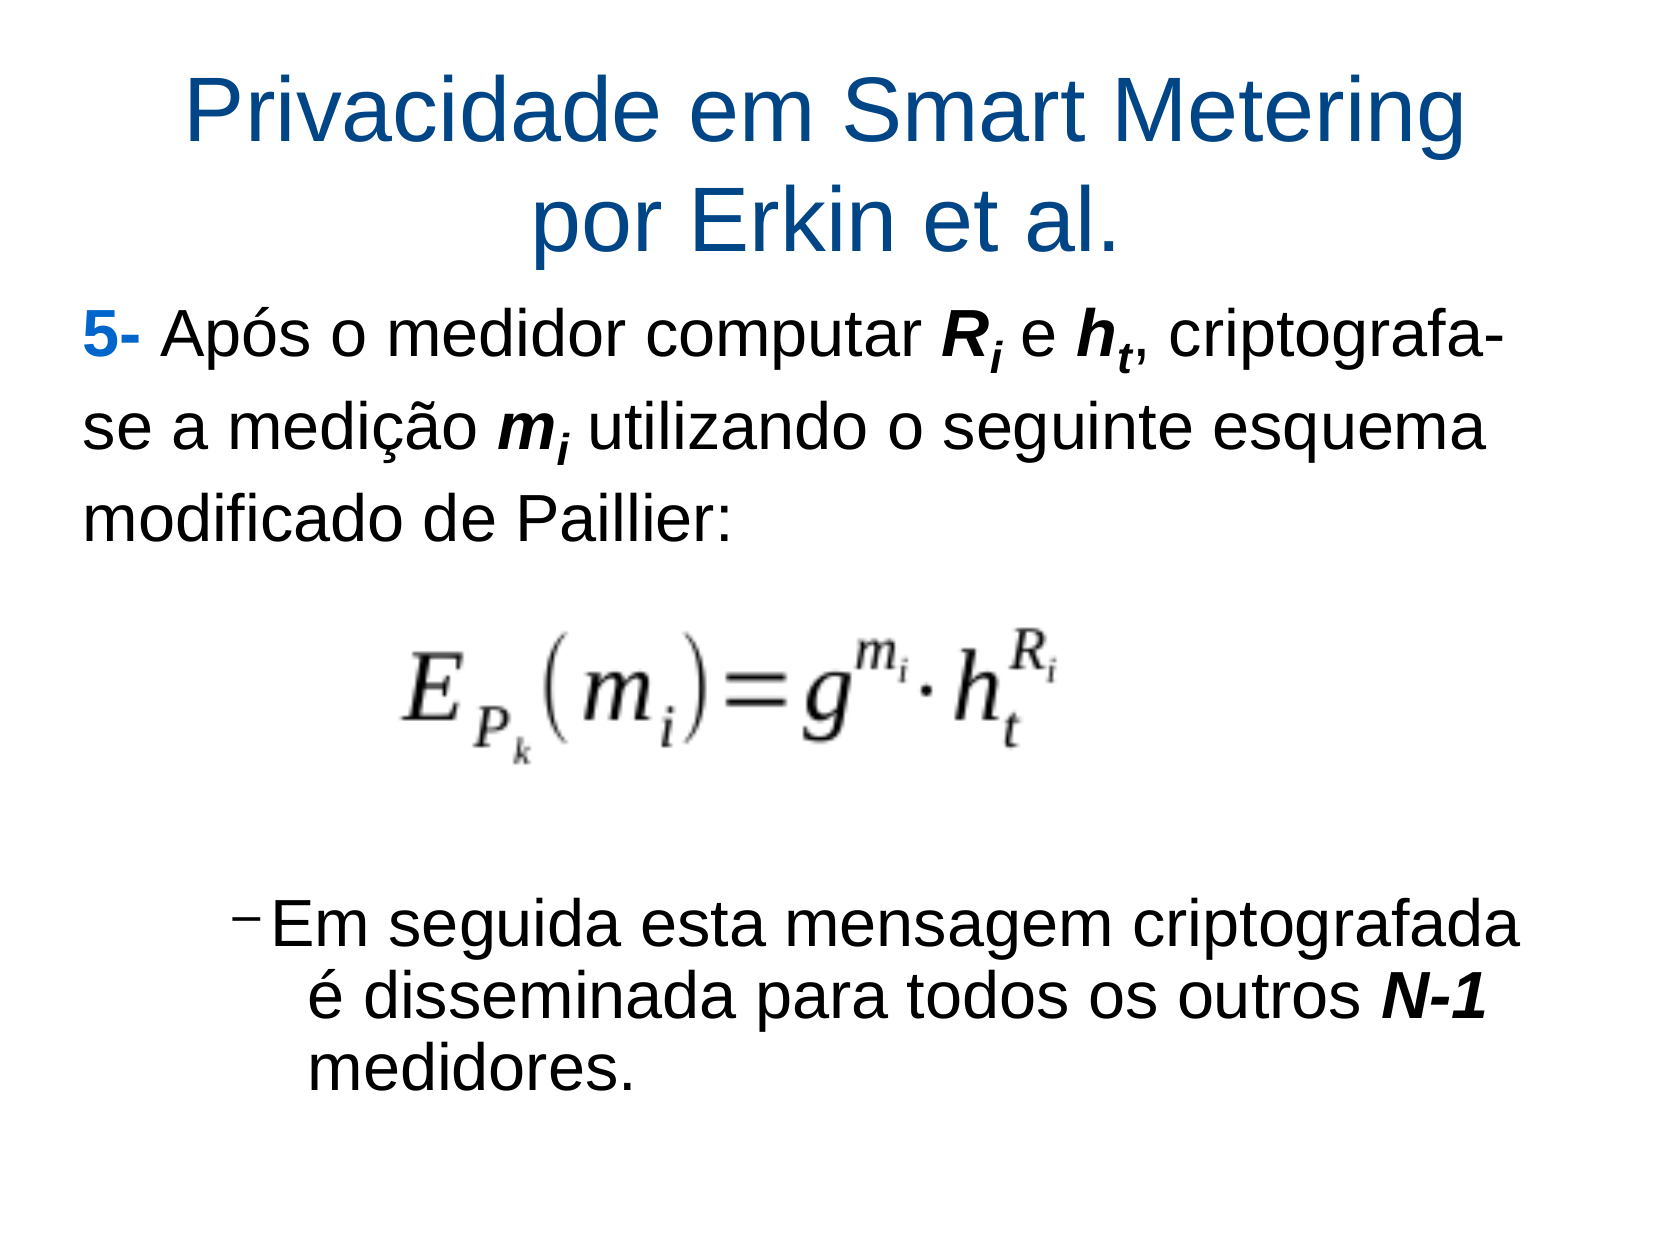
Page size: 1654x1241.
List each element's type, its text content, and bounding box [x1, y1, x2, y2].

picture [380, 599, 1081, 782]
list 5- Após o medidor computar Ri e ht, criptografa-se a medição mi utilizando o seguinte esquema modificado de Paillier: Em seguida esta mensagem criptografada é disseminada para todos os outros N-1 medidores. [82, 290, 1538, 1126]
title Privacidade em Smart Metering por Erkin et al. [82, 49, 1571, 257]
